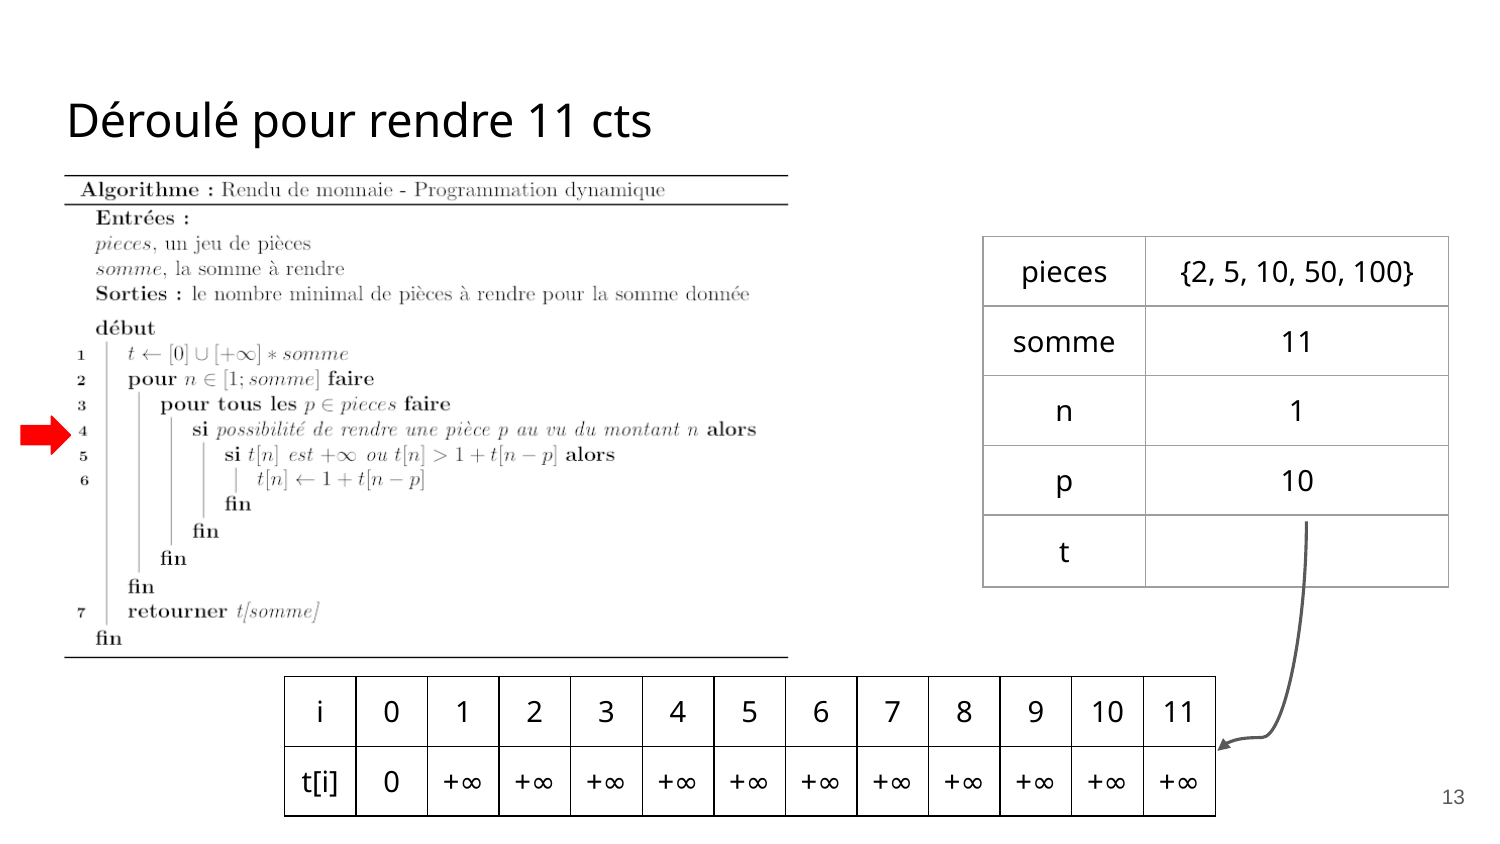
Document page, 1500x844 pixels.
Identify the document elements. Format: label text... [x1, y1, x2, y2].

picture [63, 173, 789, 660]
table_cell +∞ [643, 747, 713, 815]
table_header 0 [357, 677, 427, 746]
table_cell +∞ [428, 747, 498, 815]
table_header 3 [571, 677, 642, 746]
table_header 10 [1072, 677, 1143, 746]
table_cell +∞ [571, 747, 642, 815]
table_cell +∞ [1144, 747, 1215, 815]
table_header pieces [984, 237, 1145, 305]
table_cell n [984, 376, 1145, 445]
table_header 11 [1144, 677, 1215, 746]
table_header 1 [428, 677, 498, 746]
table_cell 10 [1146, 446, 1448, 514]
table_header 5 [715, 677, 785, 746]
table_cell +∞ [500, 747, 570, 815]
table_cell +∞ [1072, 747, 1143, 815]
table_cell +∞ [786, 747, 856, 815]
table_cell +∞ [1001, 747, 1071, 815]
table_header 4 [643, 677, 713, 746]
table_cell +∞ [715, 747, 785, 815]
table_cell p [984, 446, 1145, 514]
title Déroulé pour rendre 11 cts [51, 72, 1449, 167]
table_cell +∞ [929, 747, 999, 815]
table_header 9 [1001, 677, 1071, 746]
table_cell 0 [357, 747, 427, 815]
table_header i [285, 677, 355, 746]
table_cell [1146, 516, 1448, 586]
table_header 2 [500, 677, 570, 746]
table_header 6 [786, 677, 856, 746]
table_cell t [984, 516, 1145, 586]
text_box [21, 416, 71, 455]
table_header 7 [858, 677, 928, 746]
table_header {2, 5, 10, 50, 100} [1146, 237, 1448, 305]
slide_number <numéro> [1389, 764, 1480, 830]
table_cell somme [984, 307, 1145, 375]
table_cell 11 [1146, 307, 1448, 375]
table_cell 1 [1146, 376, 1448, 445]
table_header 8 [929, 677, 999, 746]
table_cell +∞ [858, 747, 928, 815]
table_cell t[i] [285, 747, 355, 815]
